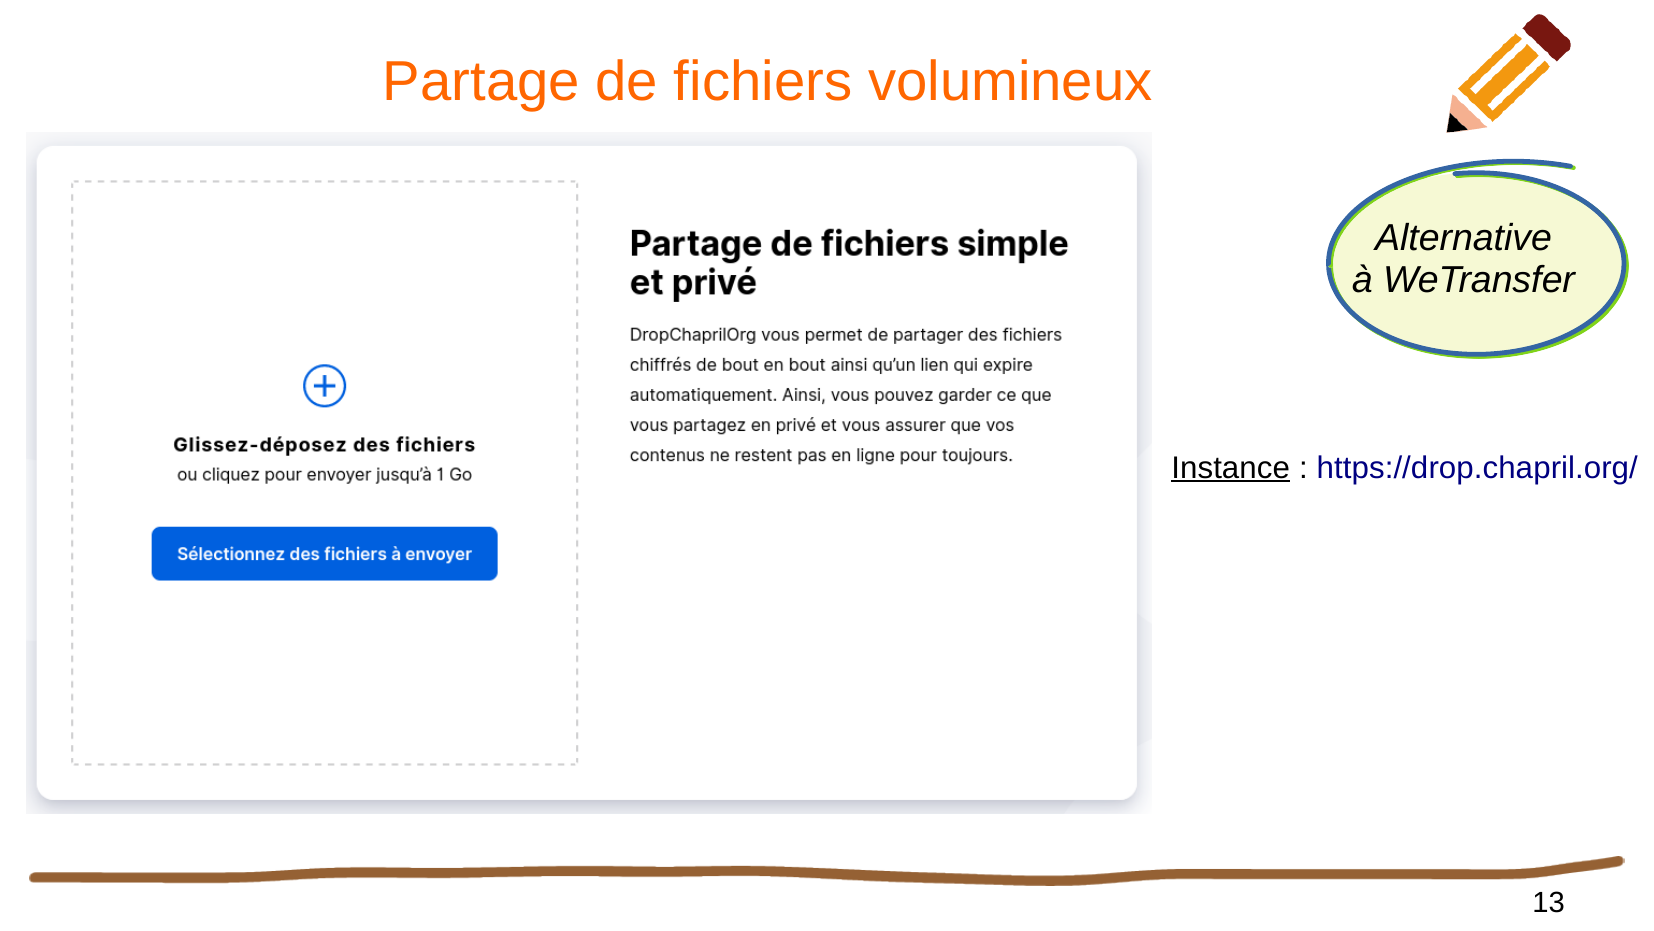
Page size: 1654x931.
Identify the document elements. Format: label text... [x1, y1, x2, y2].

text_box [1353, 215, 1621, 351]
picture [26, 132, 1152, 814]
picture [1446, 14, 1571, 133]
title Partage de fichiers volumineux [88, 29, 1447, 133]
text_box Alternative à WeTransfer [1337, 209, 1596, 309]
text_box [1366, 173, 1589, 209]
picture [29, 856, 1625, 886]
text_box Instance : https://drop.chapril.org/ [1156, 442, 1654, 493]
